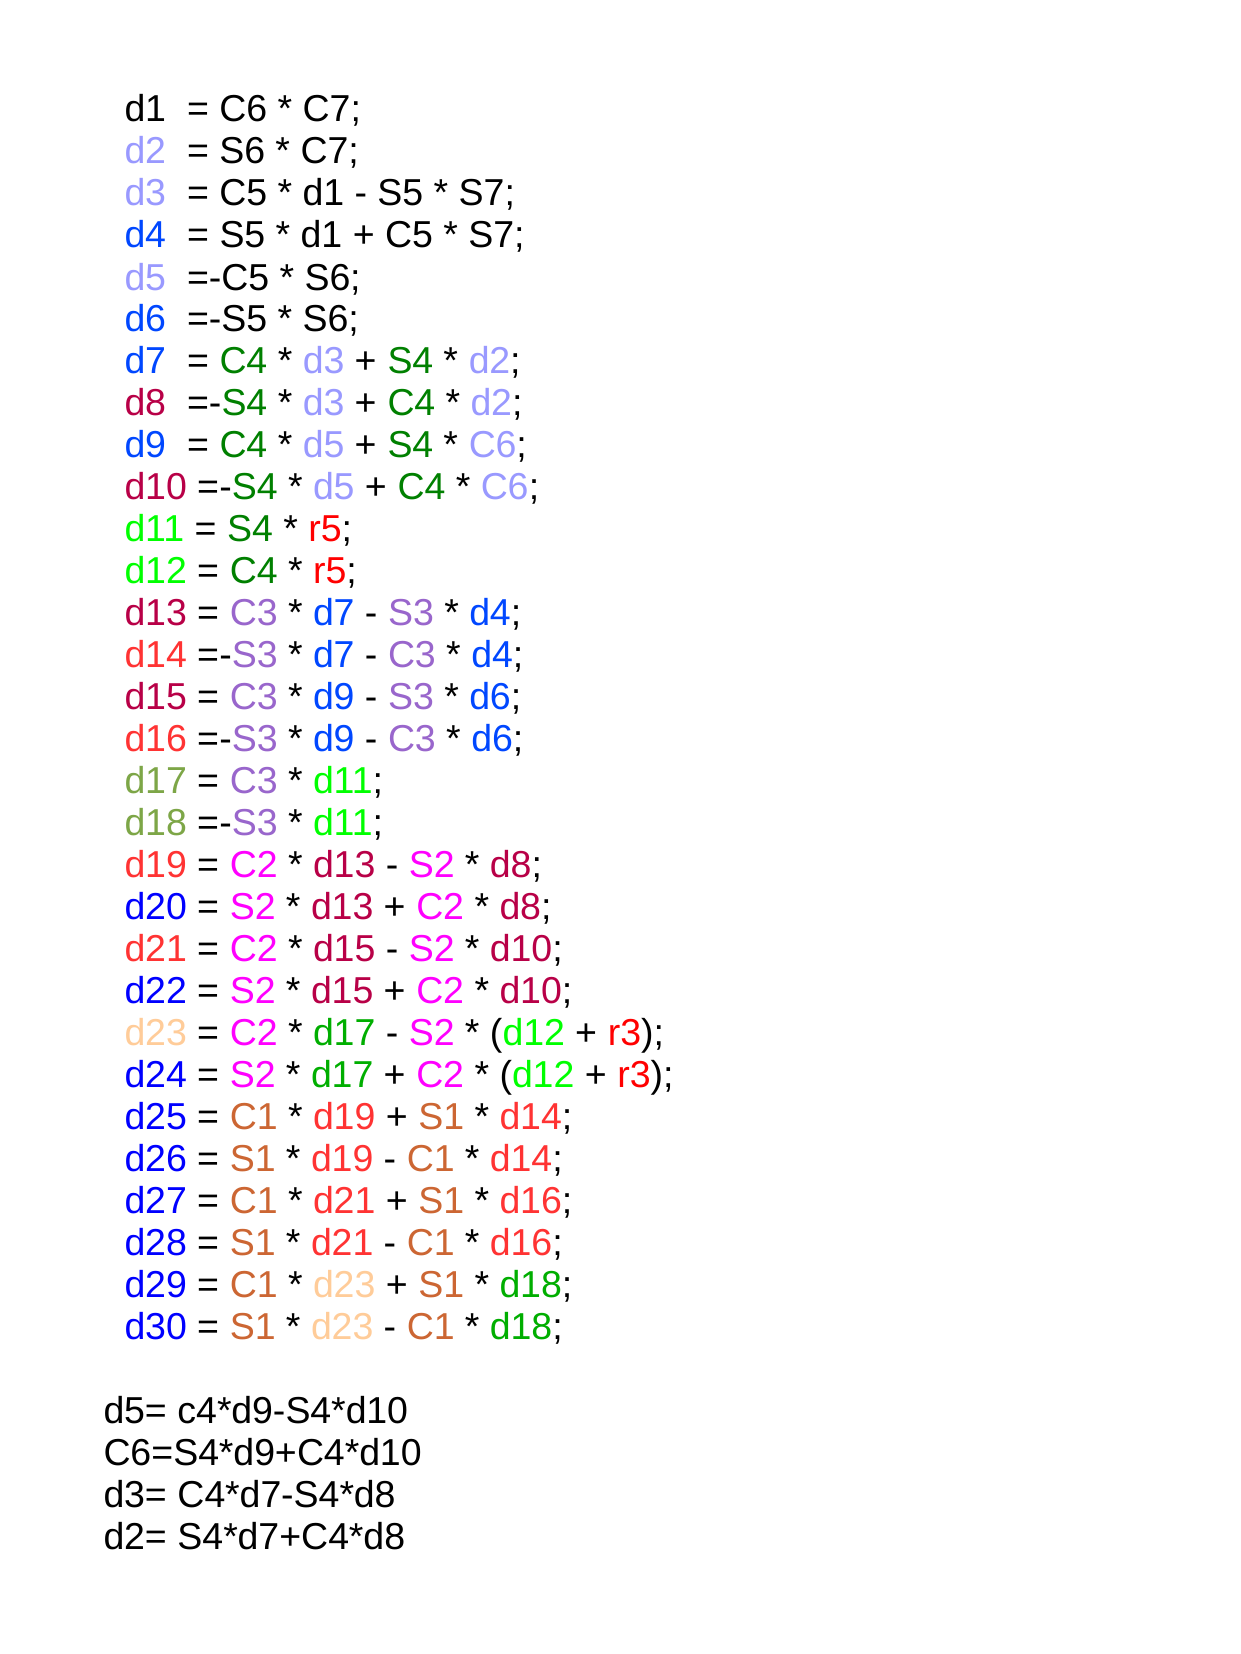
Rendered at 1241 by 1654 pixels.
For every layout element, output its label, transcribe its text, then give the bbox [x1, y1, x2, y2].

text_box d1 = C6 * C7; d2 = S6 * C7; d3 = C5 * d1 - S5 * S7; d4 = S5 * d1 + C5 * S7; d5 =-C5 * S6; d6 =-S5 * S6; d7 = C4 * d3 + S4 * d2; d8 =-S4 * d3 + C4 * d2; d9 = C4 * d5 + S4 * C6; d10 =-S4 * d5 + C4 * C6; d11 = S4 * r5; d12 = C4 * r5; d13 = C3 * d7 - S3 * d4; d14 =-S3 * d7 - C3 * d4; d15 = C3 * d9 - S3 * d6; d16 =-S3 * d9 - C3 * d6; d17 = C3 * d11; d18 =-S3 * d11; d19 = C2 * d13 - S2 * d8; d20 = S2 * d13 + C2 * d8; d21 = C2 * d15 - S2 * d10; d22 = S2 * d15 + C2 * d10; d23 = C2 * d17 - S2 * (d12 + r3); d24 = S2 * d17 + C2 * (d12 + r3); d25 = C1 * d19 + S1 * d14; d26 = S1 * d19 - C1 * d14; d27 = C1 * d21 + S1 * d16; d28 = S1 * d21 - C1 * d16; d29 = C1 * d23 + S1 * d18; d30 = S1 * d23 - C1 * d18; d5= c4*d9-S4*d10 C6=S4*d9+C4*d10 d3= C4*d7-S4*d8 d2= S4*d7+C4*d8 [88, 80, 1153, 1576]
